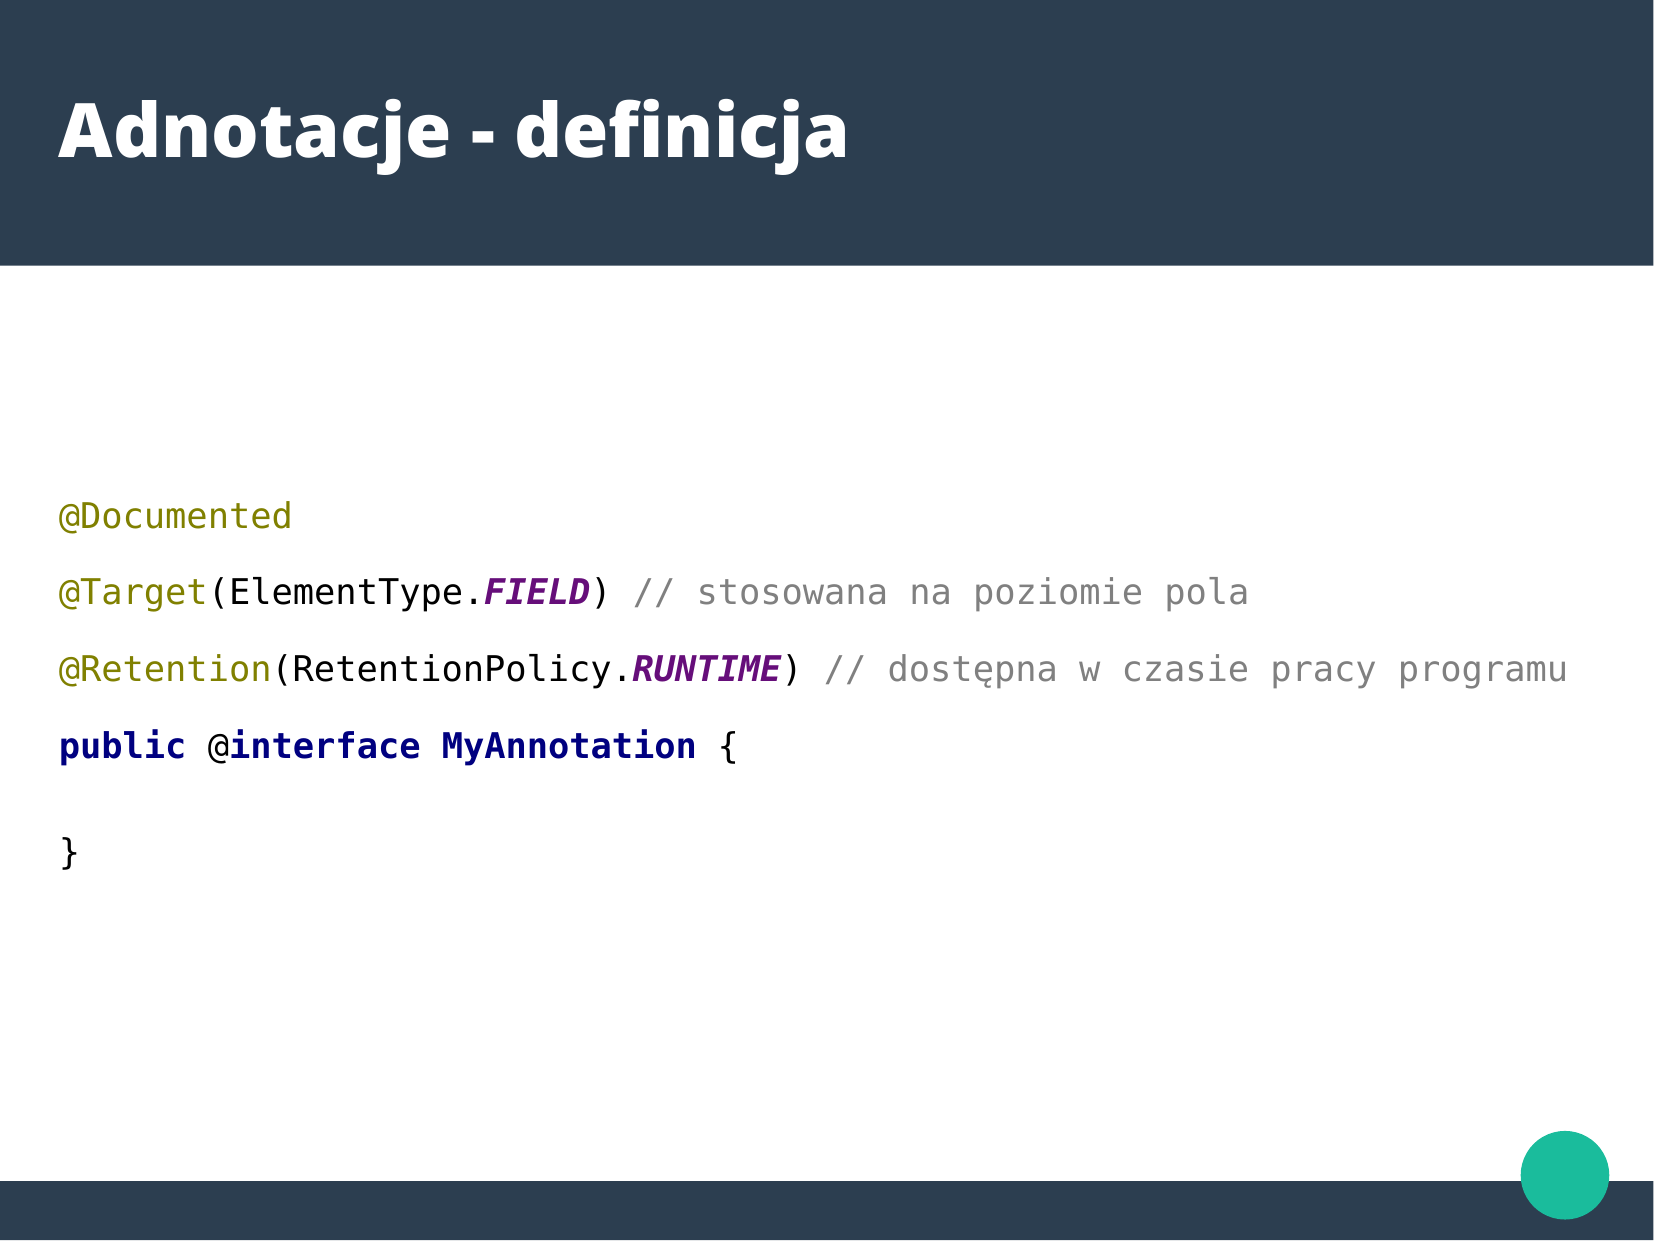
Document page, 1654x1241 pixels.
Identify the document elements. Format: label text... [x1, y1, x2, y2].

title Adnotacje - definicja [59, 24, 1595, 232]
subtitle @Documented @Target(ElementType.FIELD) // stosowana na poziomie pola @Retention(RetentionPolicy.RUNTIME) // dostępna w czasie pracy programu public @interface MyAnnotation { } [59, 324, 1595, 1152]
